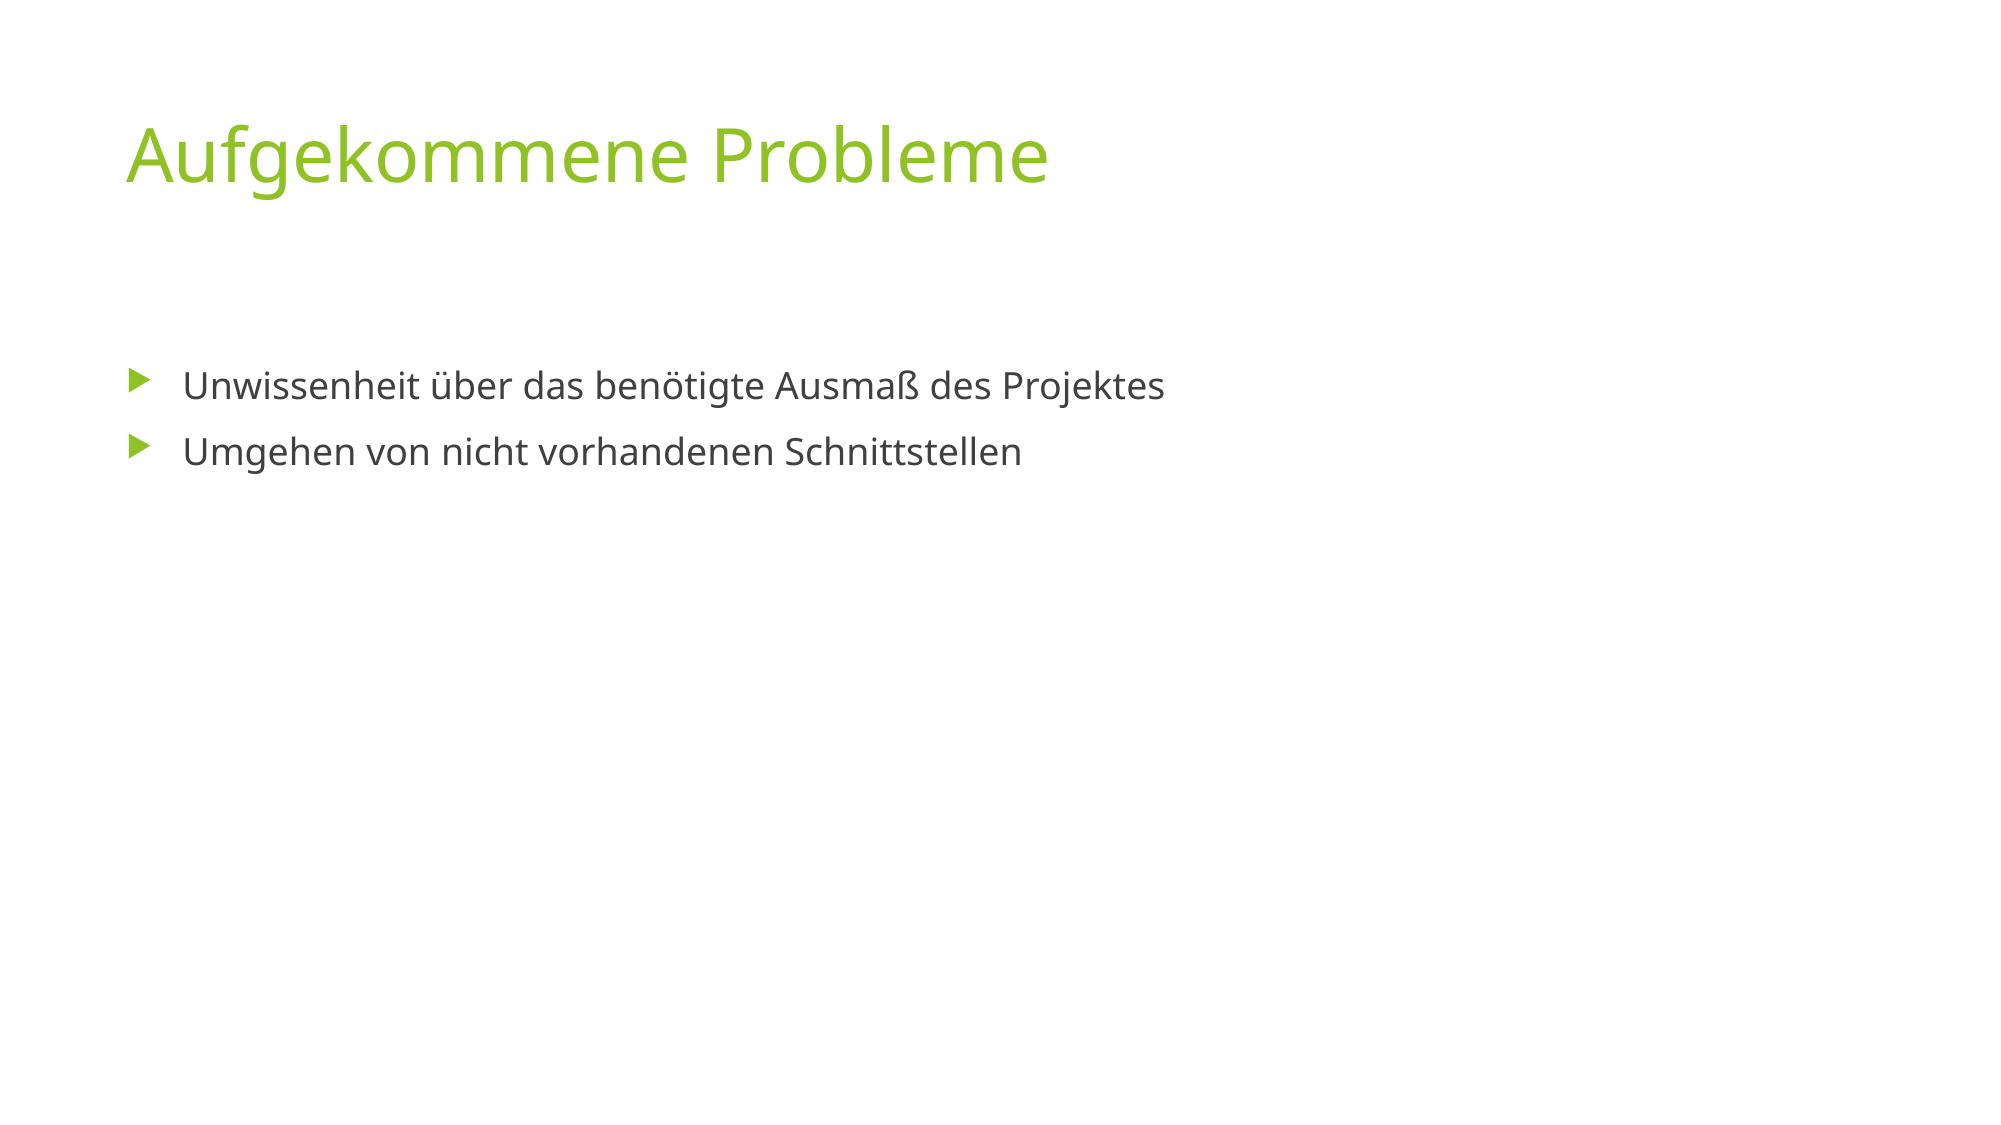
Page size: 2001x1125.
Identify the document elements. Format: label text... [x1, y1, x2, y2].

list Unwissenheit über das benötigte Ausmaß des Projektes Umgehen von nicht vorhandenen Schnittstellen [111, 354, 1522, 992]
title Aufgekommene Probleme [111, 99, 1522, 317]
